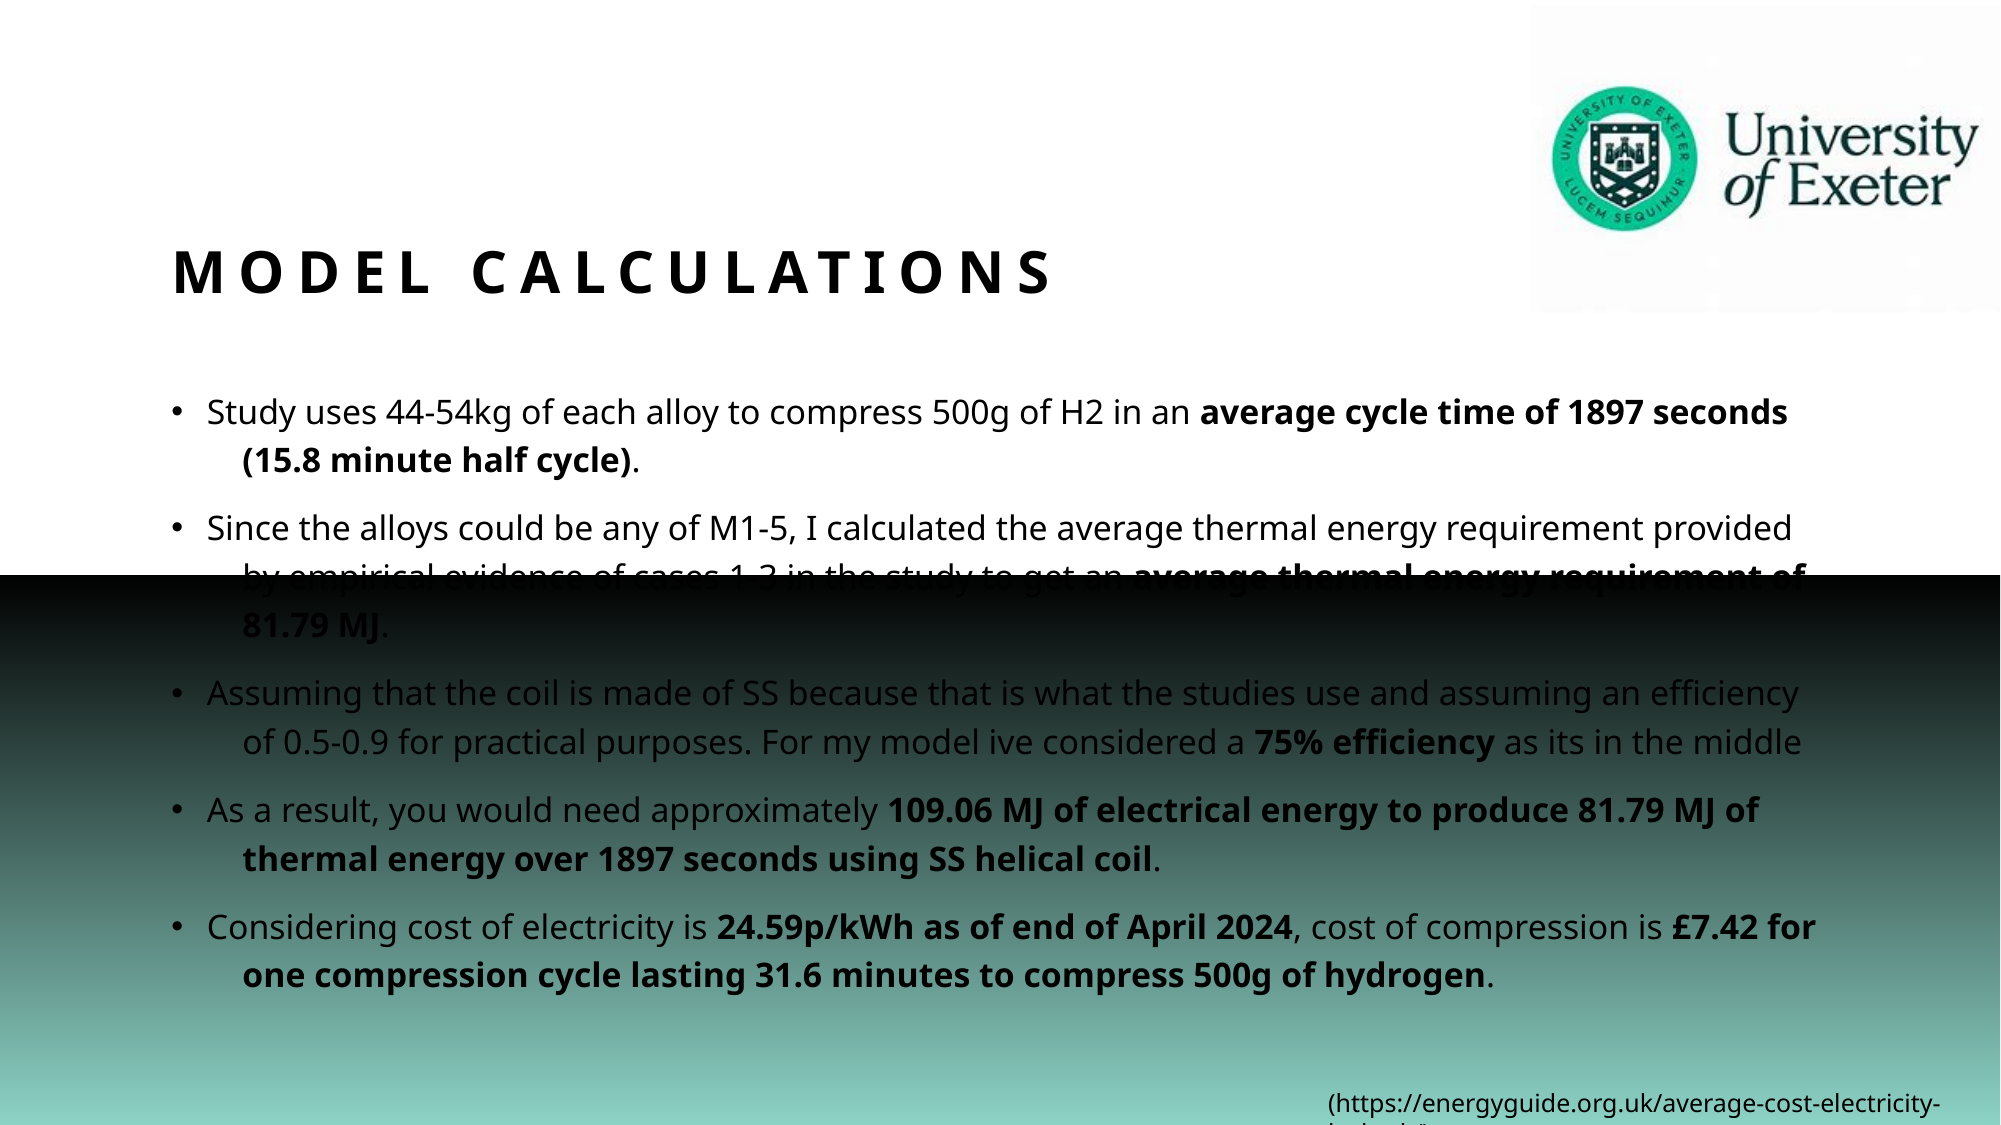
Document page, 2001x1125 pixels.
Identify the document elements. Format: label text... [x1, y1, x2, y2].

text_box (https://energyguide.org.uk/average-cost-electricity-kwh-uk/) [1313, 1079, 2000, 1125]
list Study uses 44-54kg of each alloy to compress 500g of H2 in an average cycle time of 1897 seconds (15.8 minute half cycle). Since the alloys could be any of M1-5, I calculated the average thermal energy requirement provided by empirical evidence of cases 1-3 in the study to get an average thermal energy requirement of 81.79 MJ. Assuming that the coil is made of SS because that is what the studies use and assuming an efficiency of 0.5-0.9 for practical purposes. For my model ive considered a 75% efficiency as its in the middle As a result, you would need approximately 109.06 MJ of electrical energy to produce 81.79 MJ of thermal energy over 1897 seconds using SS helical coil. Considering cost of electricity is 24.59p/kWh as of end of April 2024, cost of compression is £7.42 for one compression cycle lasting 31.6 minutes to compress 500g of hydrogen. [156, 375, 1844, 1014]
picture [1531, 5, 2000, 313]
title Model calculations [156, 124, 1531, 313]
